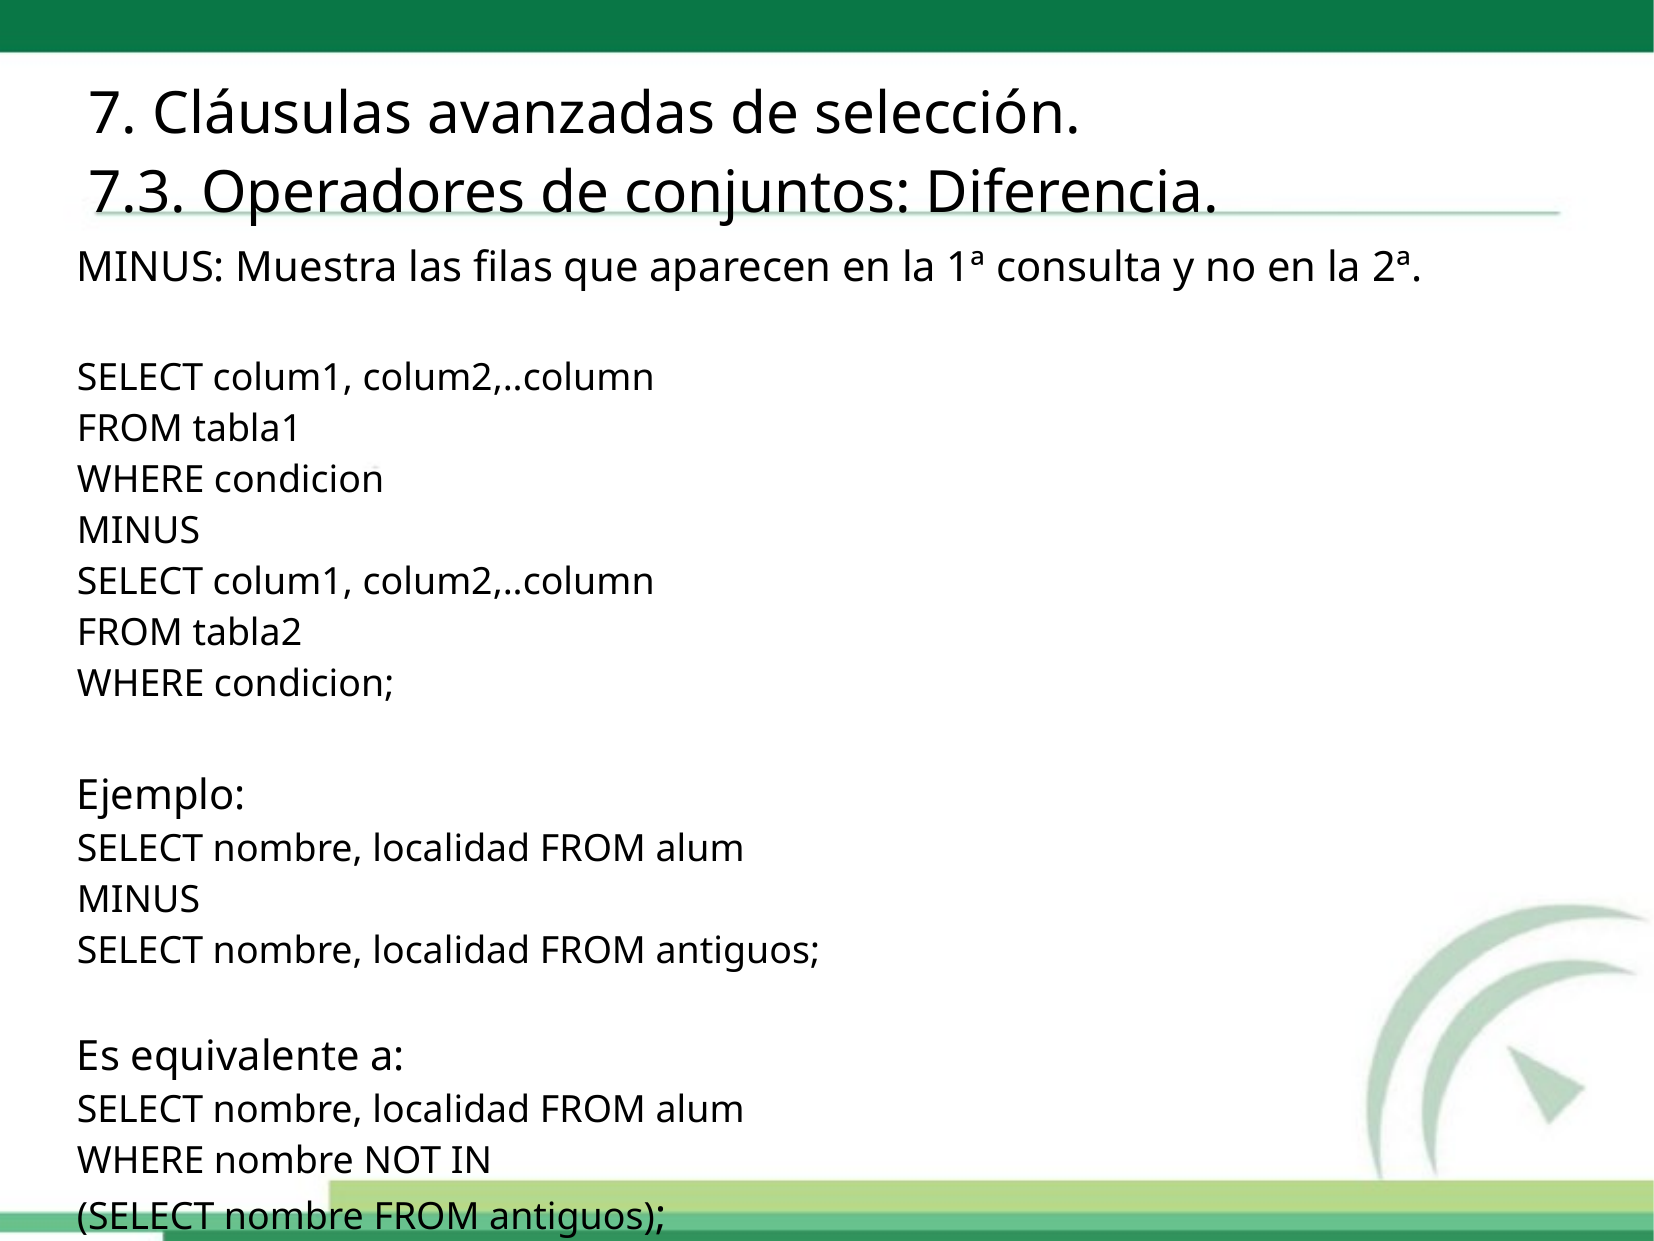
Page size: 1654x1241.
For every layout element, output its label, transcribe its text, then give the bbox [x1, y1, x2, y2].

title 7. Cláusulas avanzadas de selección. 7.3. Operadores de conjuntos: Diferencia. [88, 46, 1577, 254]
picture [0, 0, 1654, 1241]
list MINUS: Muestra las filas que aparecen en la 1ª consulta y no en la 2ª. SELECT colum1, colum2,..column FROM tabla1 WHERE condicion MINUS SELECT colum1, colum2,..column FROM tabla2 WHERE condicion; Ejemplo: SELECT nombre, localidad FROM alum MINUS SELECT nombre, localidad FROM antiguos; Es equivalente a: SELECT nombre, localidad FROM alum WHERE nombre NOT IN (SELECT nombre FROM antiguos); [76, 236, 1565, 1182]
